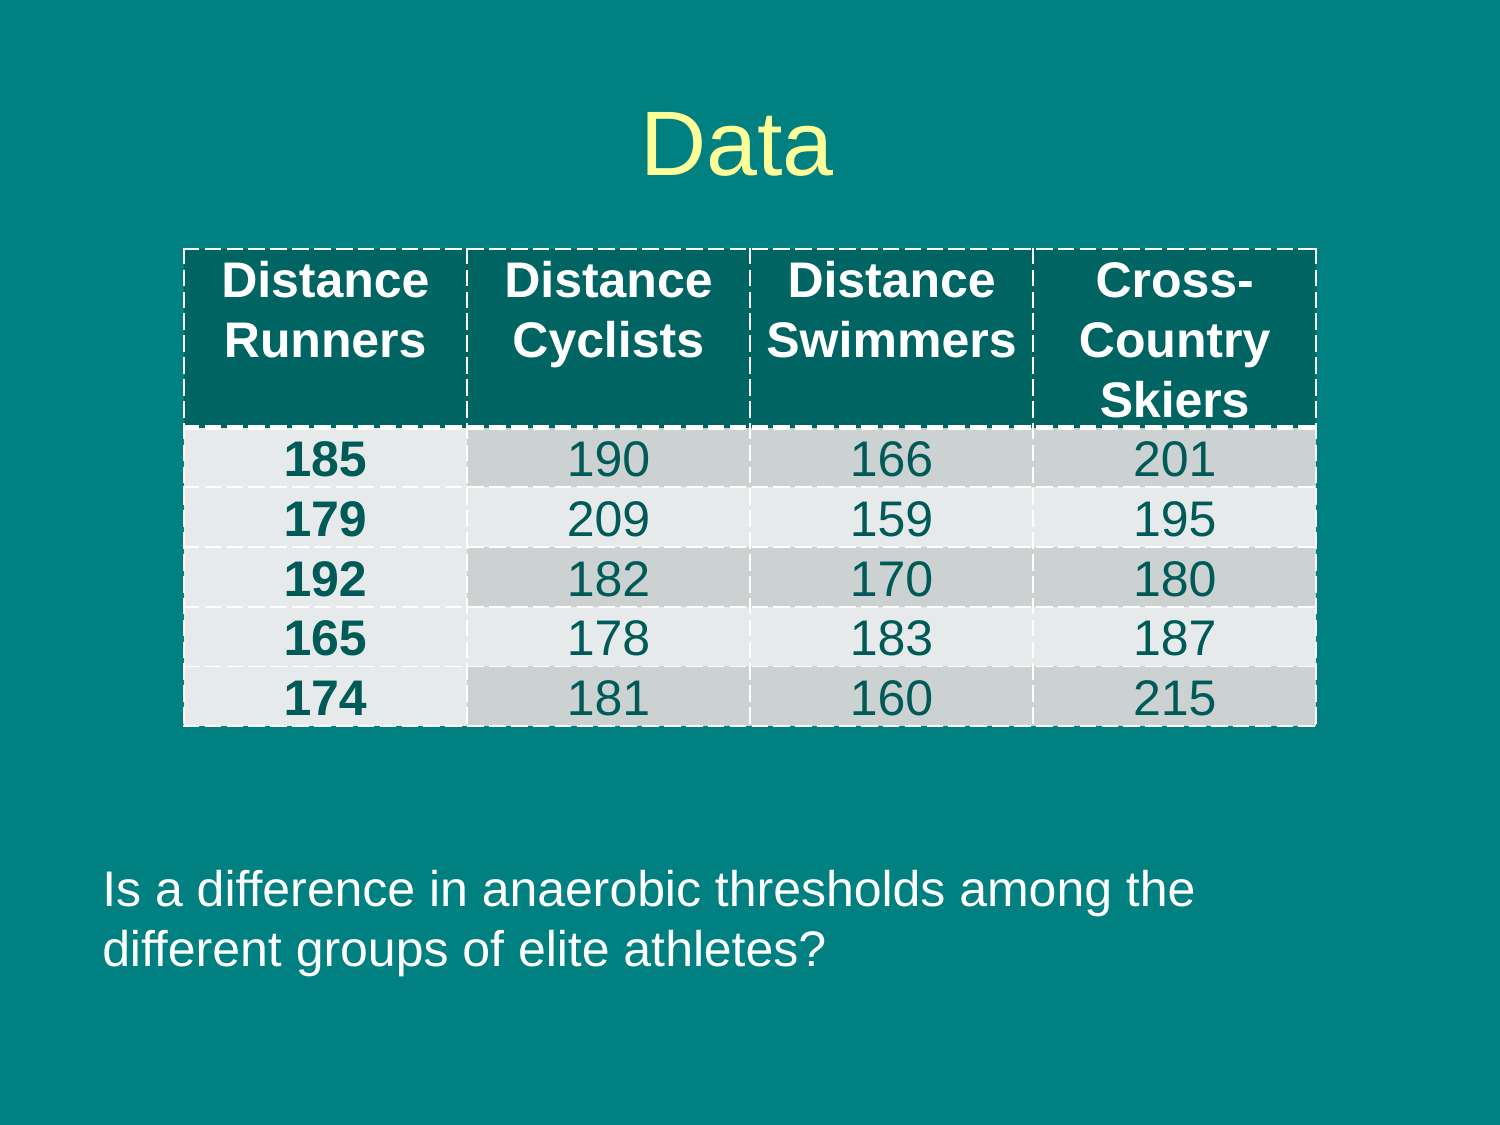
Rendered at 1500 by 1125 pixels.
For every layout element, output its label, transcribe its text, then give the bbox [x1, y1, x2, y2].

table_header Distance Runners [184, 249, 467, 428]
table_header Cross-Country Skiers [1033, 249, 1316, 428]
table_cell 174 [184, 666, 467, 726]
table_cell 195 [1033, 487, 1316, 547]
table_cell 178 [467, 607, 750, 666]
table_cell 179 [184, 487, 467, 547]
table_header Distance Swimmers [750, 249, 1033, 428]
table_cell 159 [750, 487, 1033, 547]
table_cell 215 [1033, 666, 1316, 726]
table_cell 192 [184, 547, 467, 607]
table_cell 166 [750, 428, 1033, 487]
table_cell 180 [1033, 547, 1316, 607]
table_cell 183 [750, 607, 1033, 666]
table_cell 170 [750, 547, 1033, 607]
table_header Distance Cyclists [467, 249, 750, 428]
table_cell 187 [1033, 607, 1316, 666]
table_cell 185 [184, 428, 467, 487]
table_cell 160 [750, 666, 1033, 726]
table_cell 181 [467, 666, 750, 726]
table_cell 165 [184, 607, 467, 666]
title Data [75, 45, 1425, 233]
table_cell 209 [467, 487, 750, 547]
table_cell 201 [1033, 428, 1316, 487]
table_cell 182 [467, 547, 750, 607]
text_box Is a difference in anaerobic thresholds among the different groups of elite athletes? [87, 849, 1217, 985]
table_cell 190 [467, 428, 750, 487]
